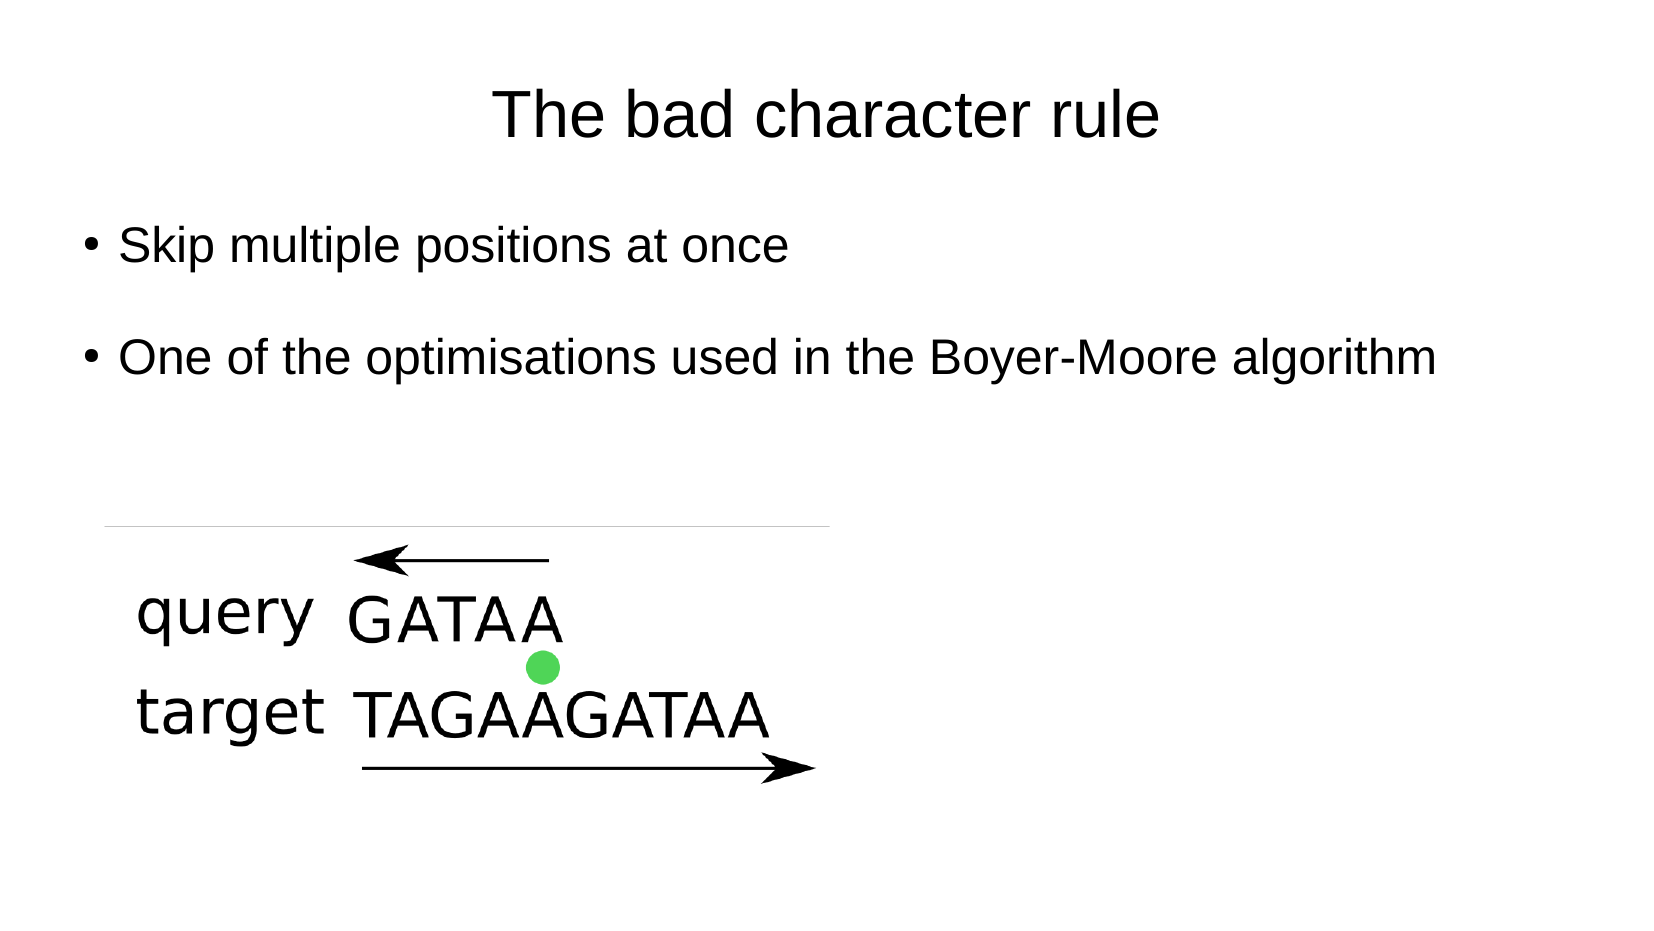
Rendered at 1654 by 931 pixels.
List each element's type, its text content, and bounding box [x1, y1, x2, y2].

text_box Skip multiple positions at once One of the optimisations used in the Boyer-Moore algorithm [82, 217, 1571, 758]
picture [77, 508, 830, 811]
title The bad character rule [82, 37, 1571, 193]
